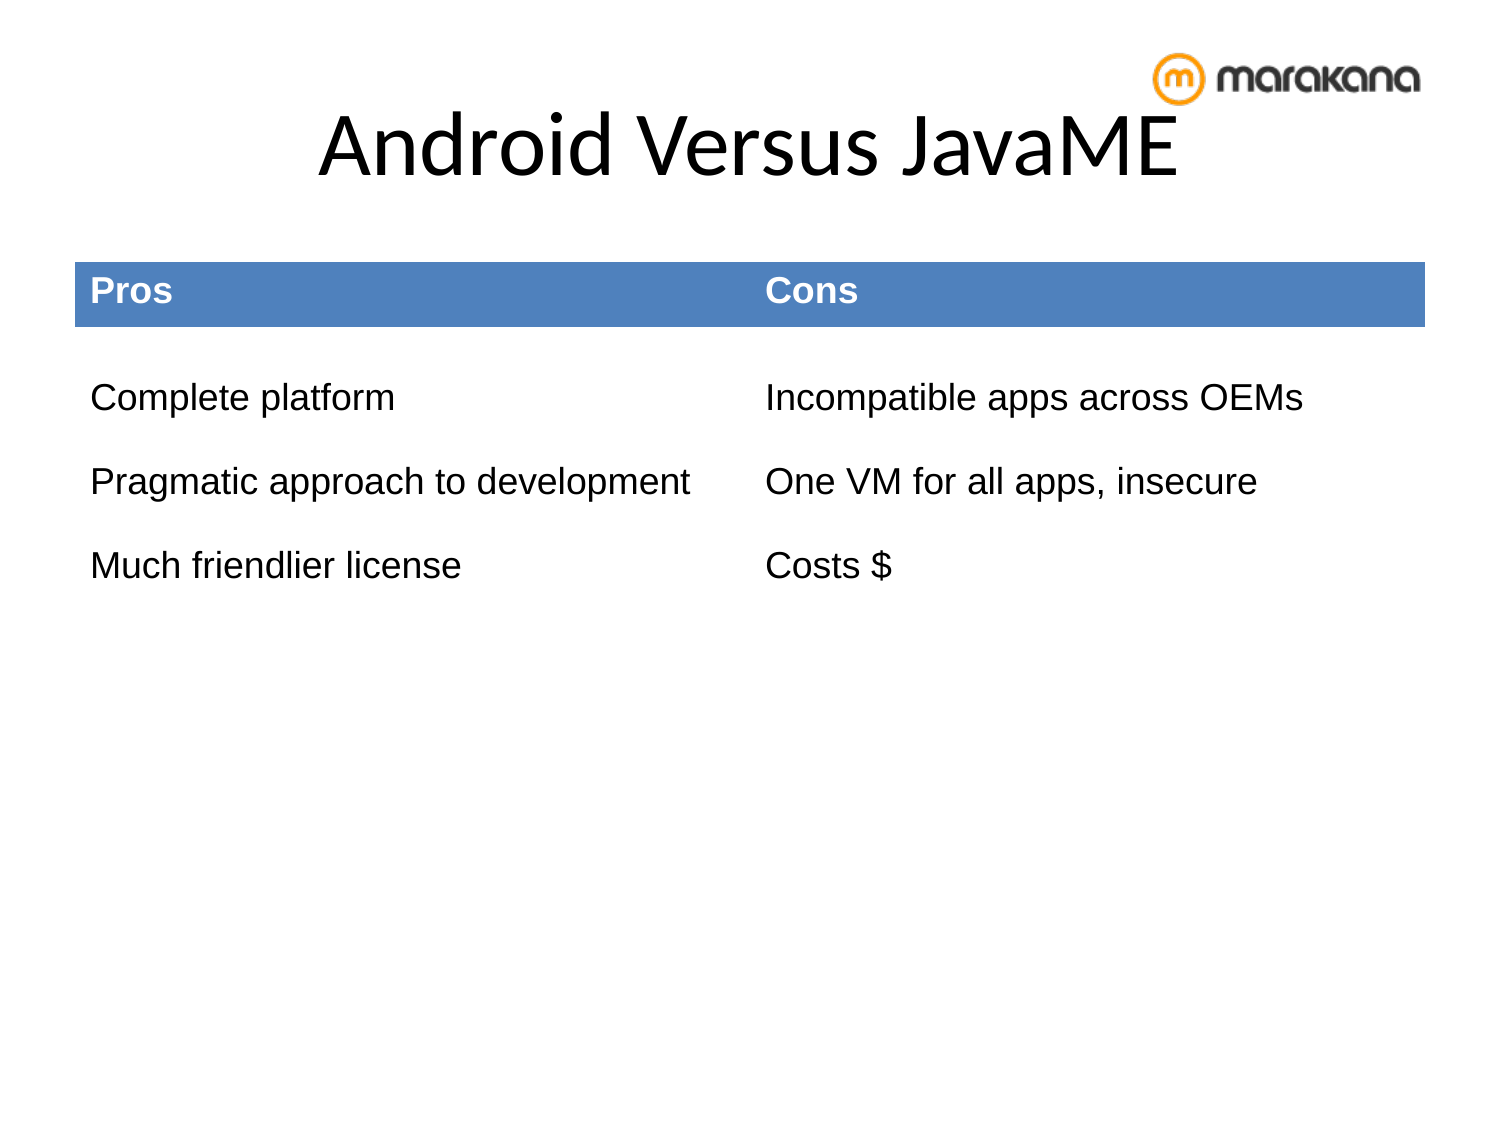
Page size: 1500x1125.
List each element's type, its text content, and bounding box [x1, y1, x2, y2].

table_header Pros [75, 262, 750, 327]
table_header Cons [750, 262, 1425, 327]
title Android Versus JavaME [75, 45, 1425, 233]
table_cell Incompatible apps across OEMs One VM for all apps, insecure Costs $ [750, 327, 1425, 653]
table_cell Complete platform Pragmatic approach to development Much friendlier license [75, 327, 750, 653]
